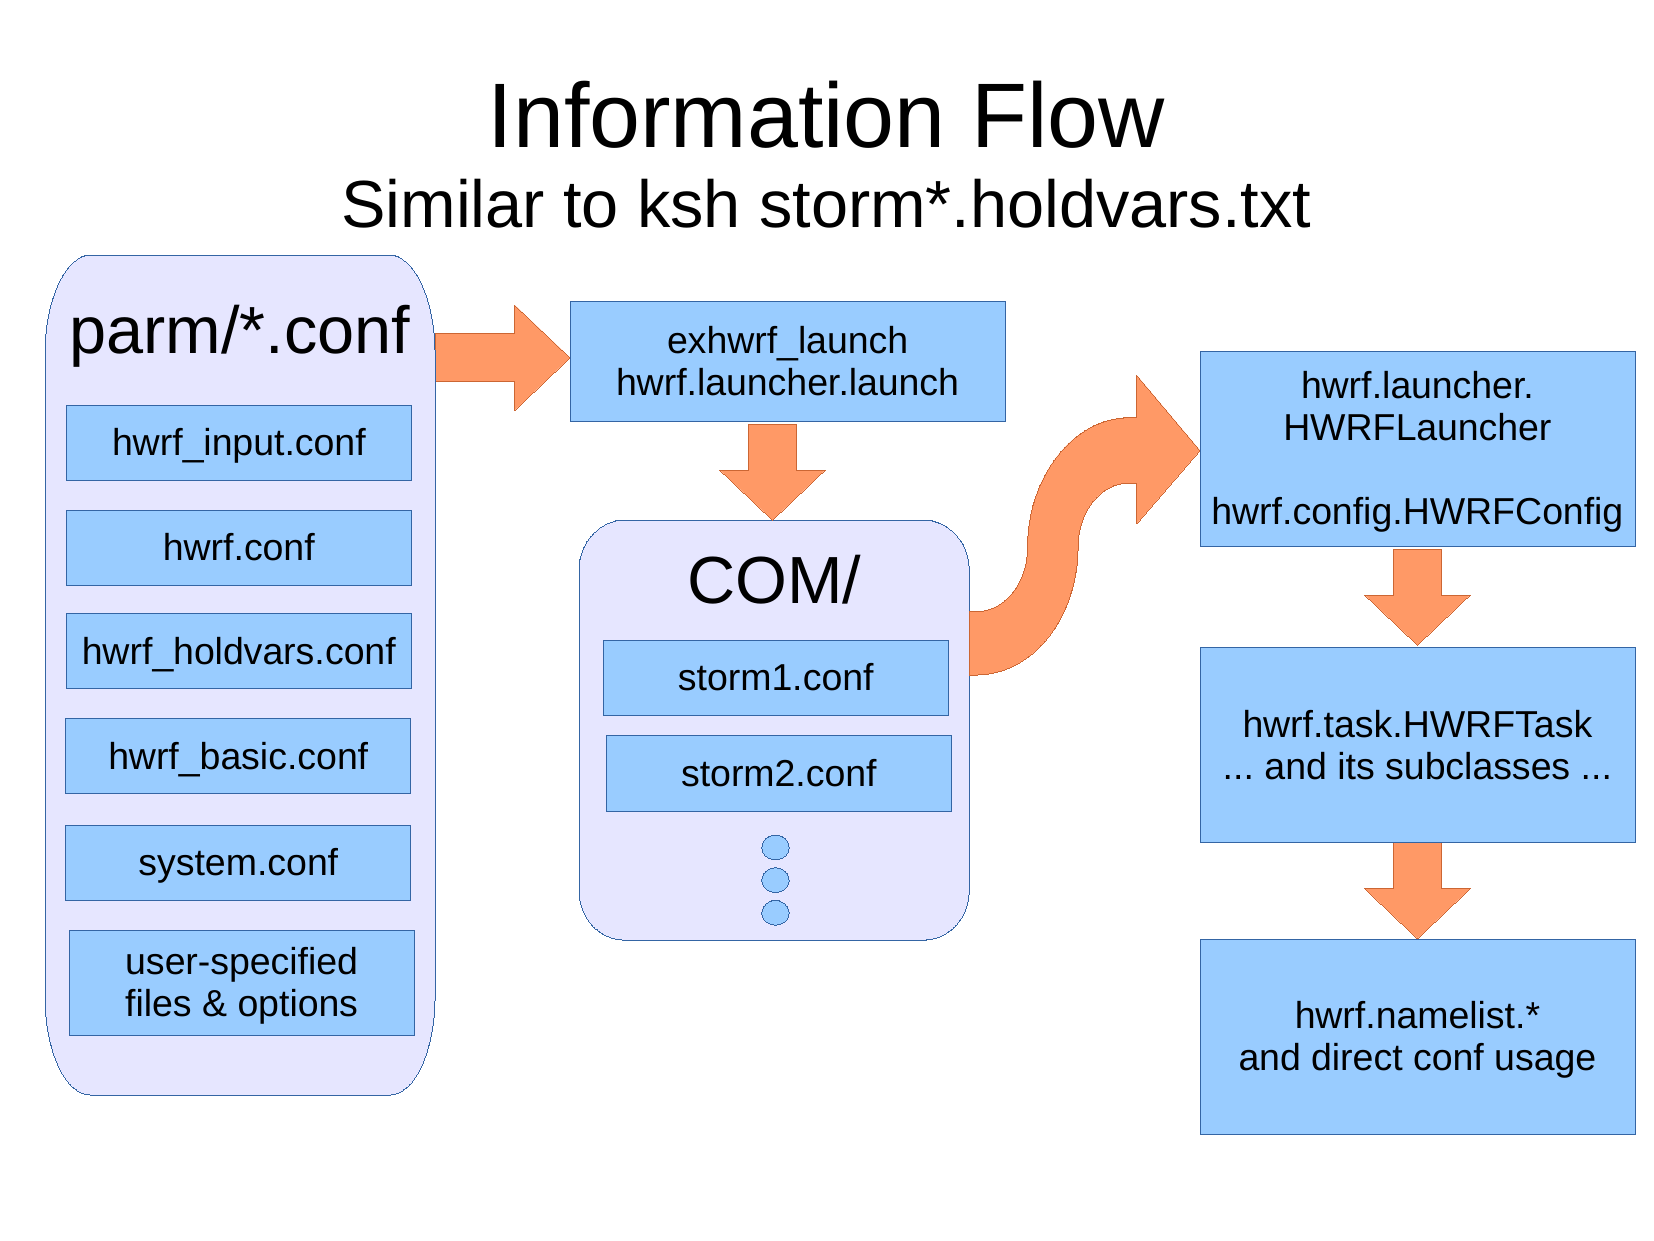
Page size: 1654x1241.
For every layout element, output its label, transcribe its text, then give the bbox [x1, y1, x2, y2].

text_box [761, 867, 790, 893]
text_box parm/*.conf [45, 255, 436, 1096]
text_box [1364, 843, 1471, 939]
text_box user-specified files & options [69, 930, 415, 1036]
text_box [435, 305, 570, 411]
text_box [761, 835, 790, 860]
title Information Flow Similar to ksh storm*.holdvars.txt [82, 49, 1571, 257]
text_box [969, 375, 1200, 676]
text_box exhwrf_launch hwrf.launcher.launch [570, 301, 1006, 422]
text_box storm1.conf [603, 640, 949, 716]
text_box hwrf_input.conf [66, 405, 412, 481]
text_box storm2.conf [606, 735, 952, 812]
text_box system.conf [65, 825, 411, 901]
text_box hwrf.launcher. HWRFLauncher hwrf.config.HWRFConfig [1200, 351, 1636, 547]
text_box COM/ [579, 520, 970, 941]
text_box [761, 900, 790, 926]
text_box [1364, 549, 1471, 646]
text_box hwrf.task.HWRFTask ... and its subclasses ... [1200, 647, 1636, 843]
text_box hwrf.conf [66, 510, 412, 586]
text_box hwrf.namelist.* and direct conf usage [1200, 939, 1636, 1135]
text_box [719, 424, 826, 521]
text_box hwrf_basic.conf [65, 718, 411, 794]
text_box hwrf_holdvars.conf [66, 613, 412, 689]
